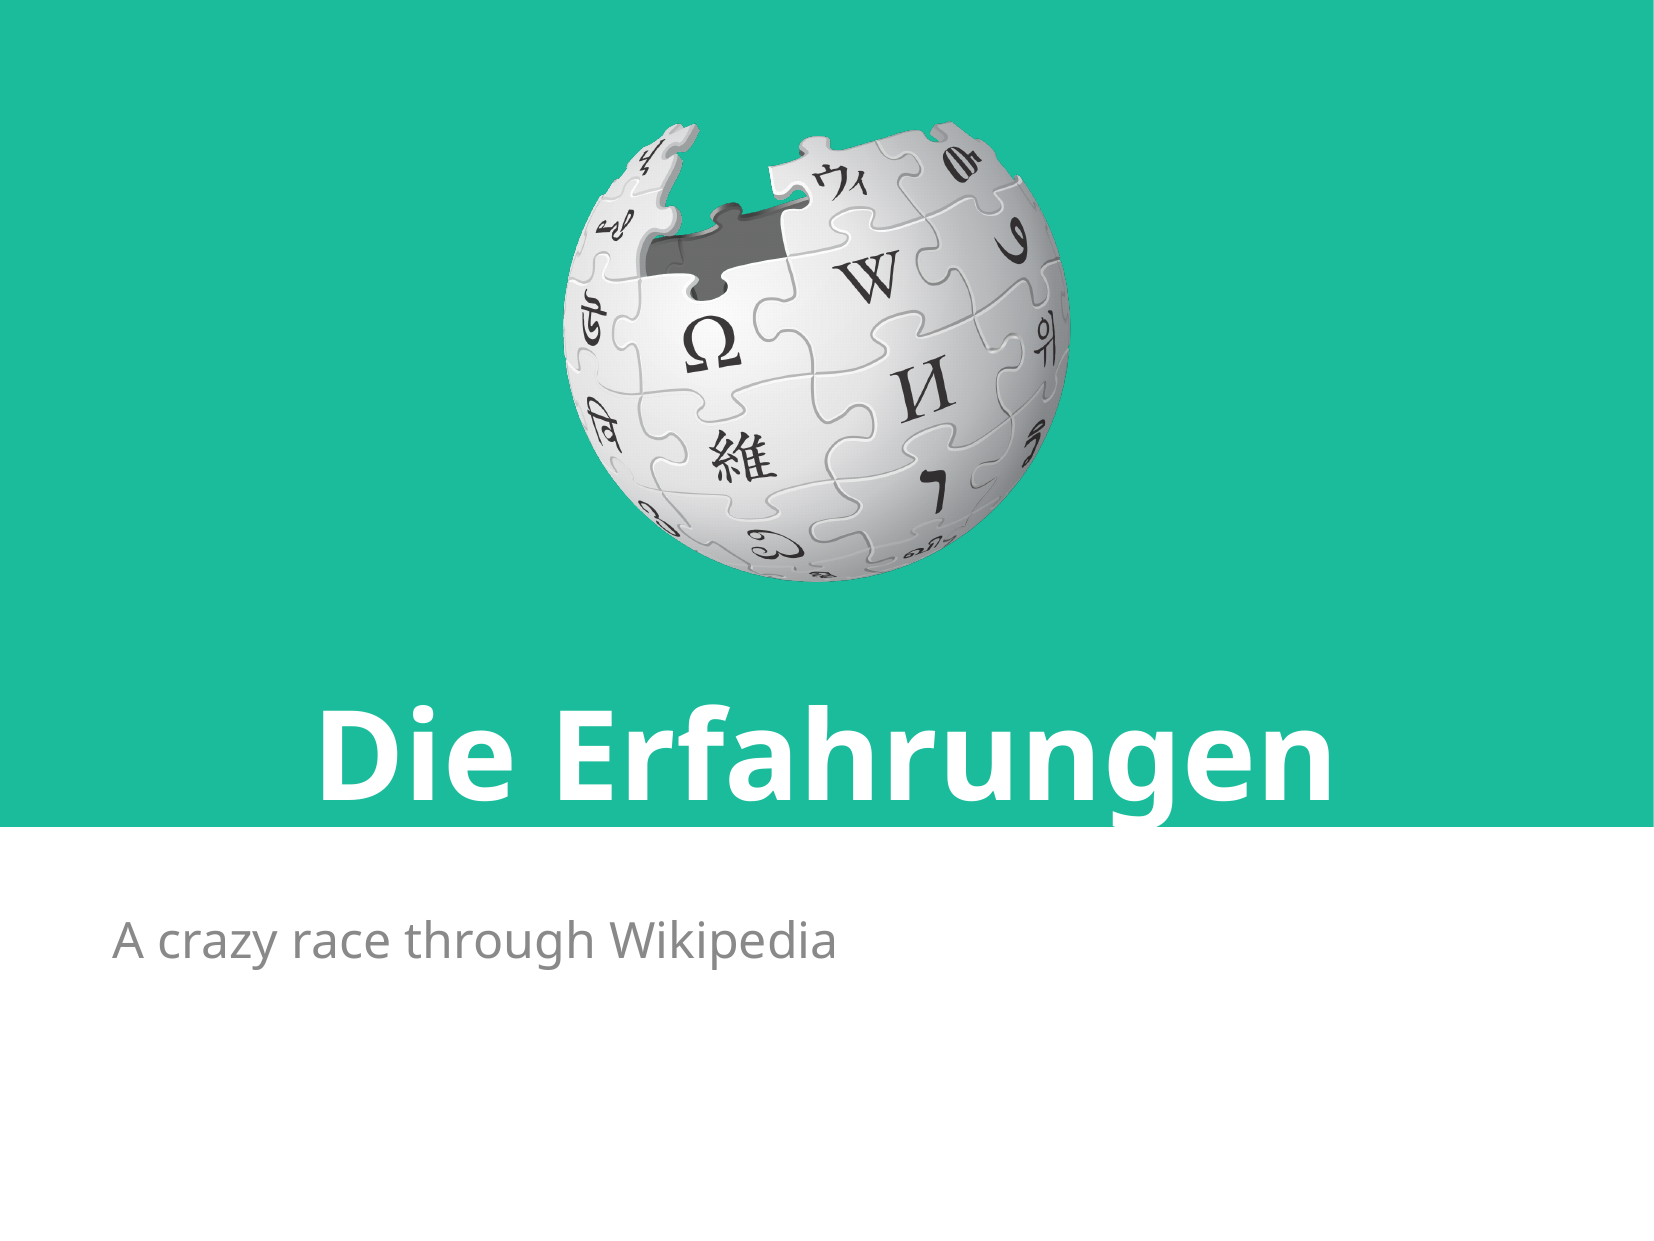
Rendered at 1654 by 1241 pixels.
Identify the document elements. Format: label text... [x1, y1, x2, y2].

list A crazy race through Wikipedia [112, 829, 1540, 1102]
picture [561, 118, 1073, 586]
title Die Erfahrungen [112, 309, 1540, 826]
